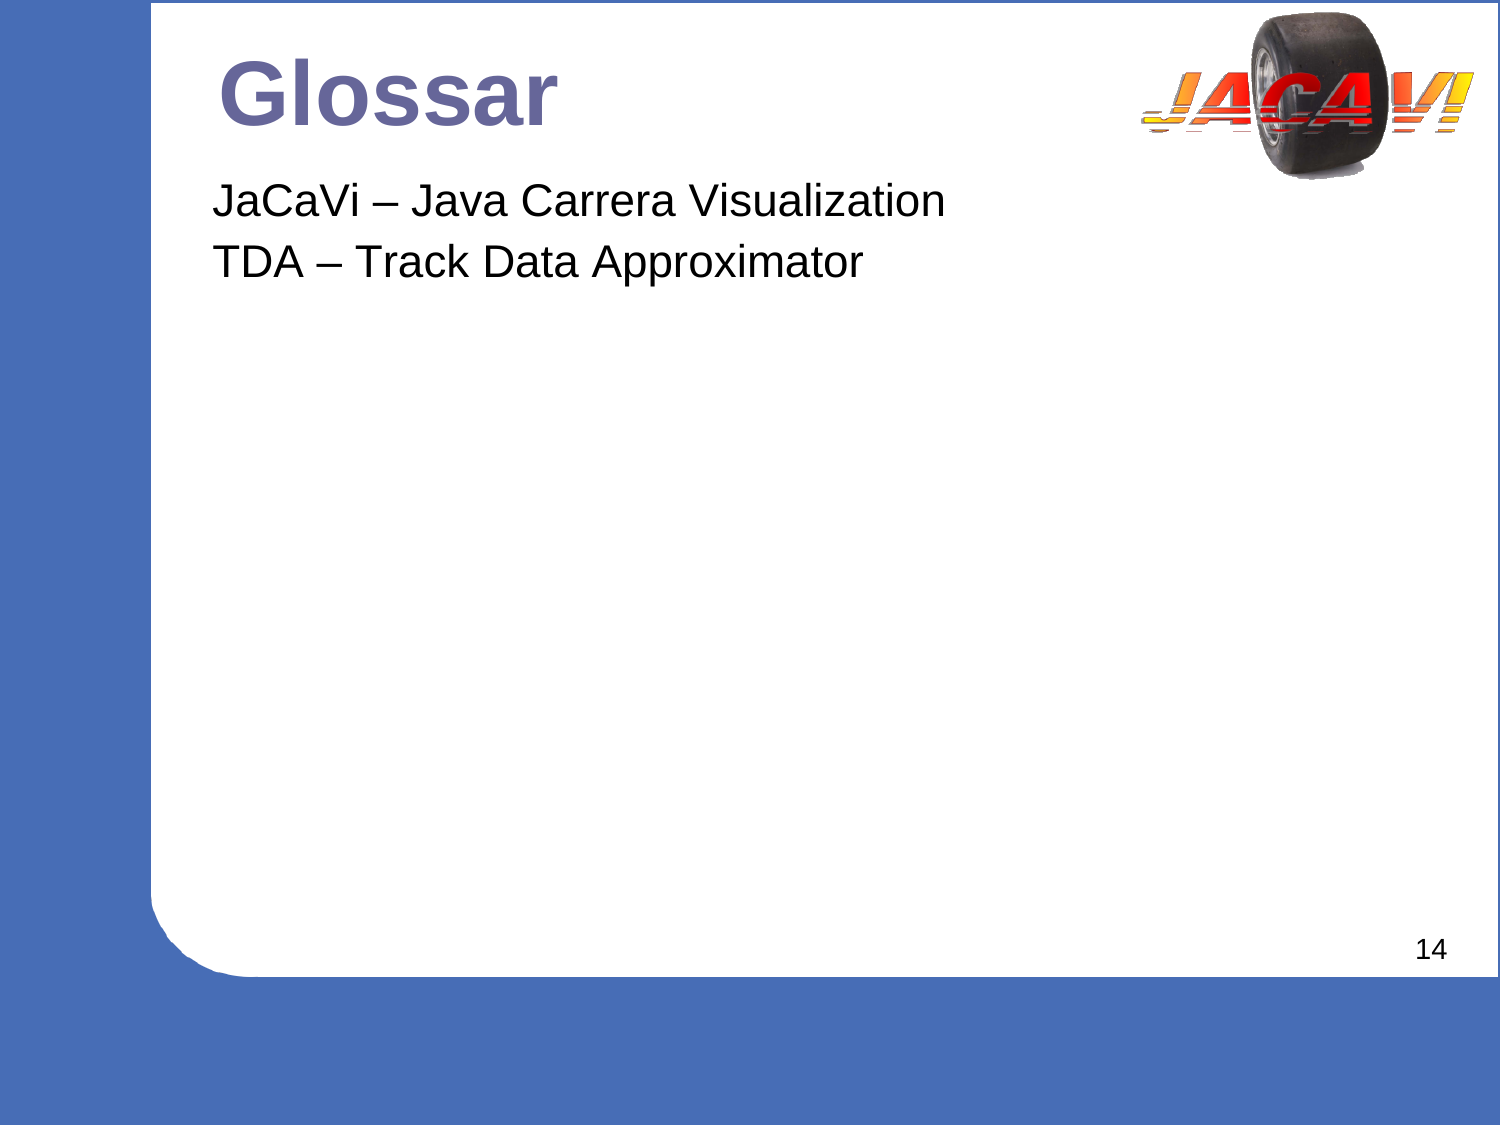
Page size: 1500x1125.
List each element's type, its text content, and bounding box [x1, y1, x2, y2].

list JaCaVi – Java Carrera Visualization TDA – Track Data Approximator [212, 174, 1448, 926]
picture [0, 0, 1500, 1125]
title Glossar [218, 24, 1453, 164]
